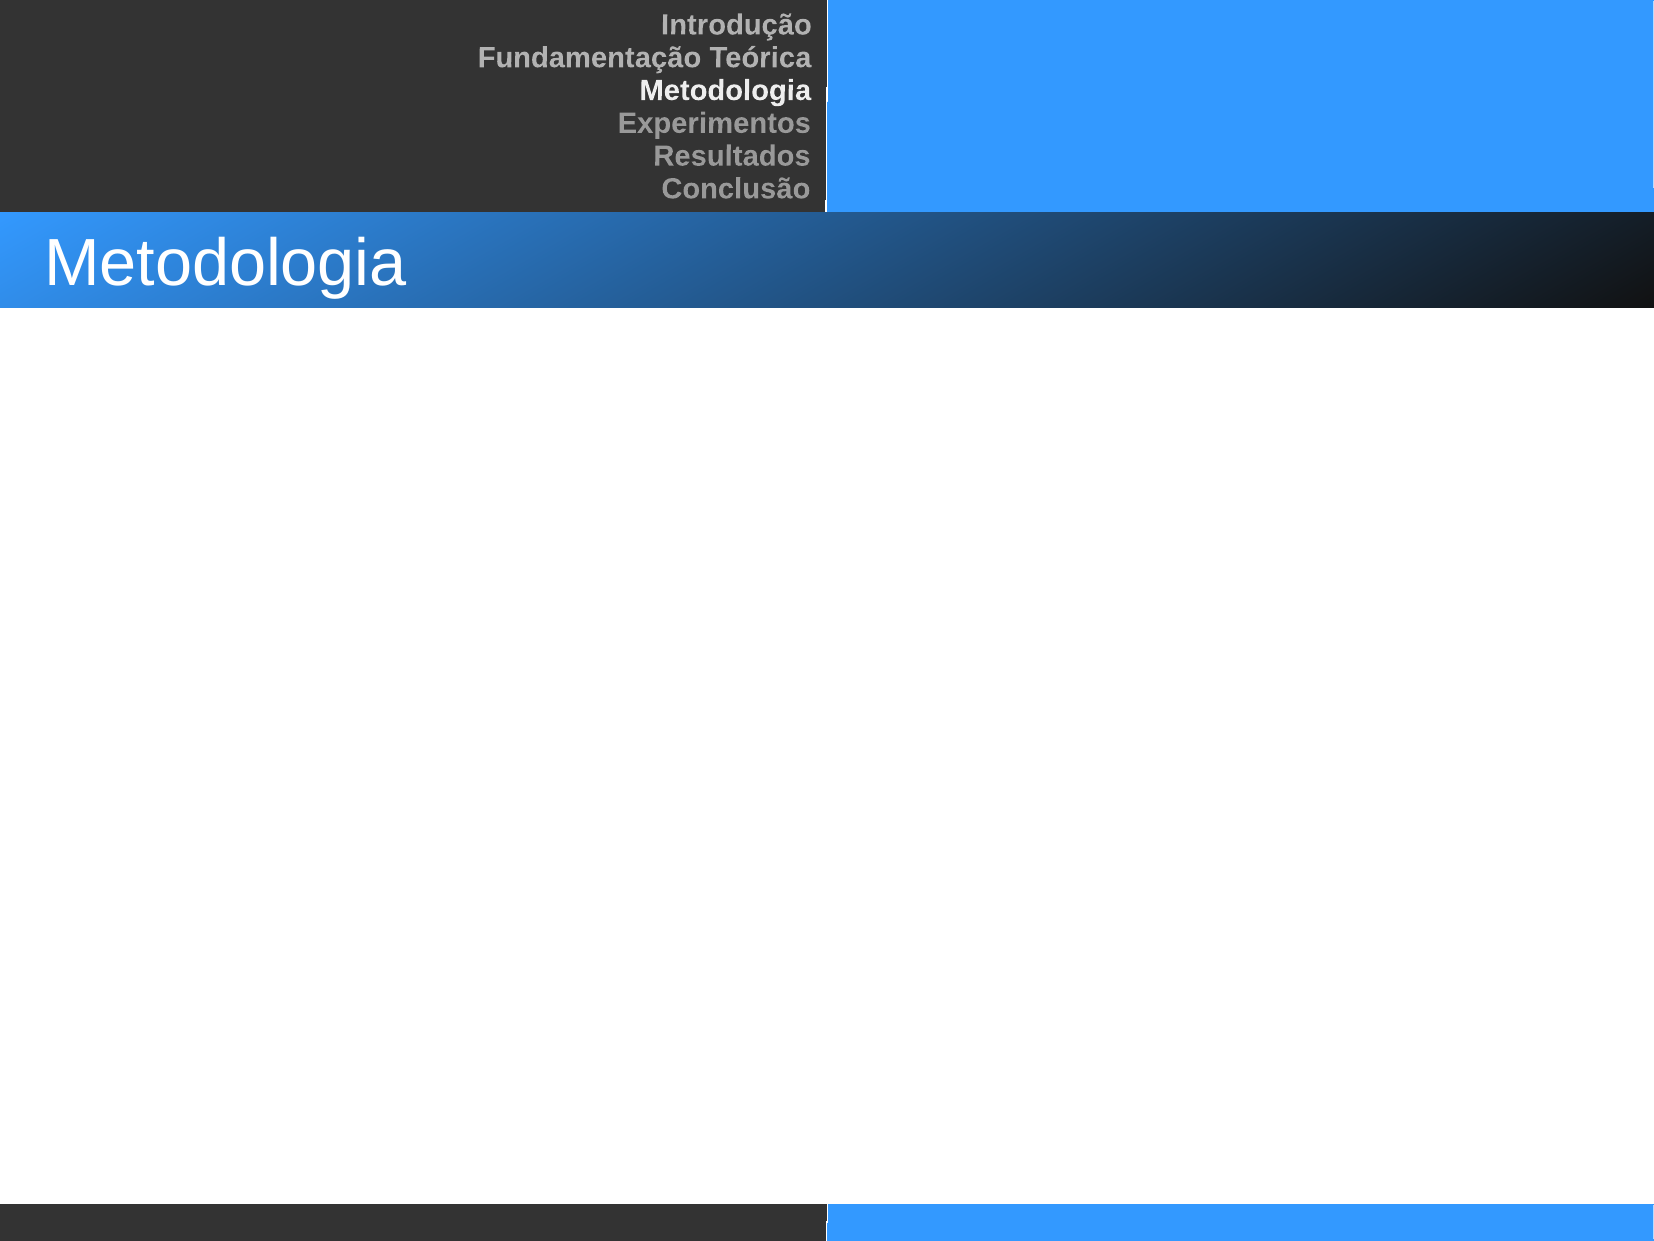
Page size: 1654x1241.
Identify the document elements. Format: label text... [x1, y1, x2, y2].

text_box Metodologia [0, 212, 1654, 308]
text_box [827, 0, 1654, 212]
text_box Introdução Fundamentação Teórica Metodologia Experimentos Resultados Conclusão [0, 0, 827, 212]
text_box [827, 1204, 1654, 1241]
text_box [0, 1204, 827, 1241]
